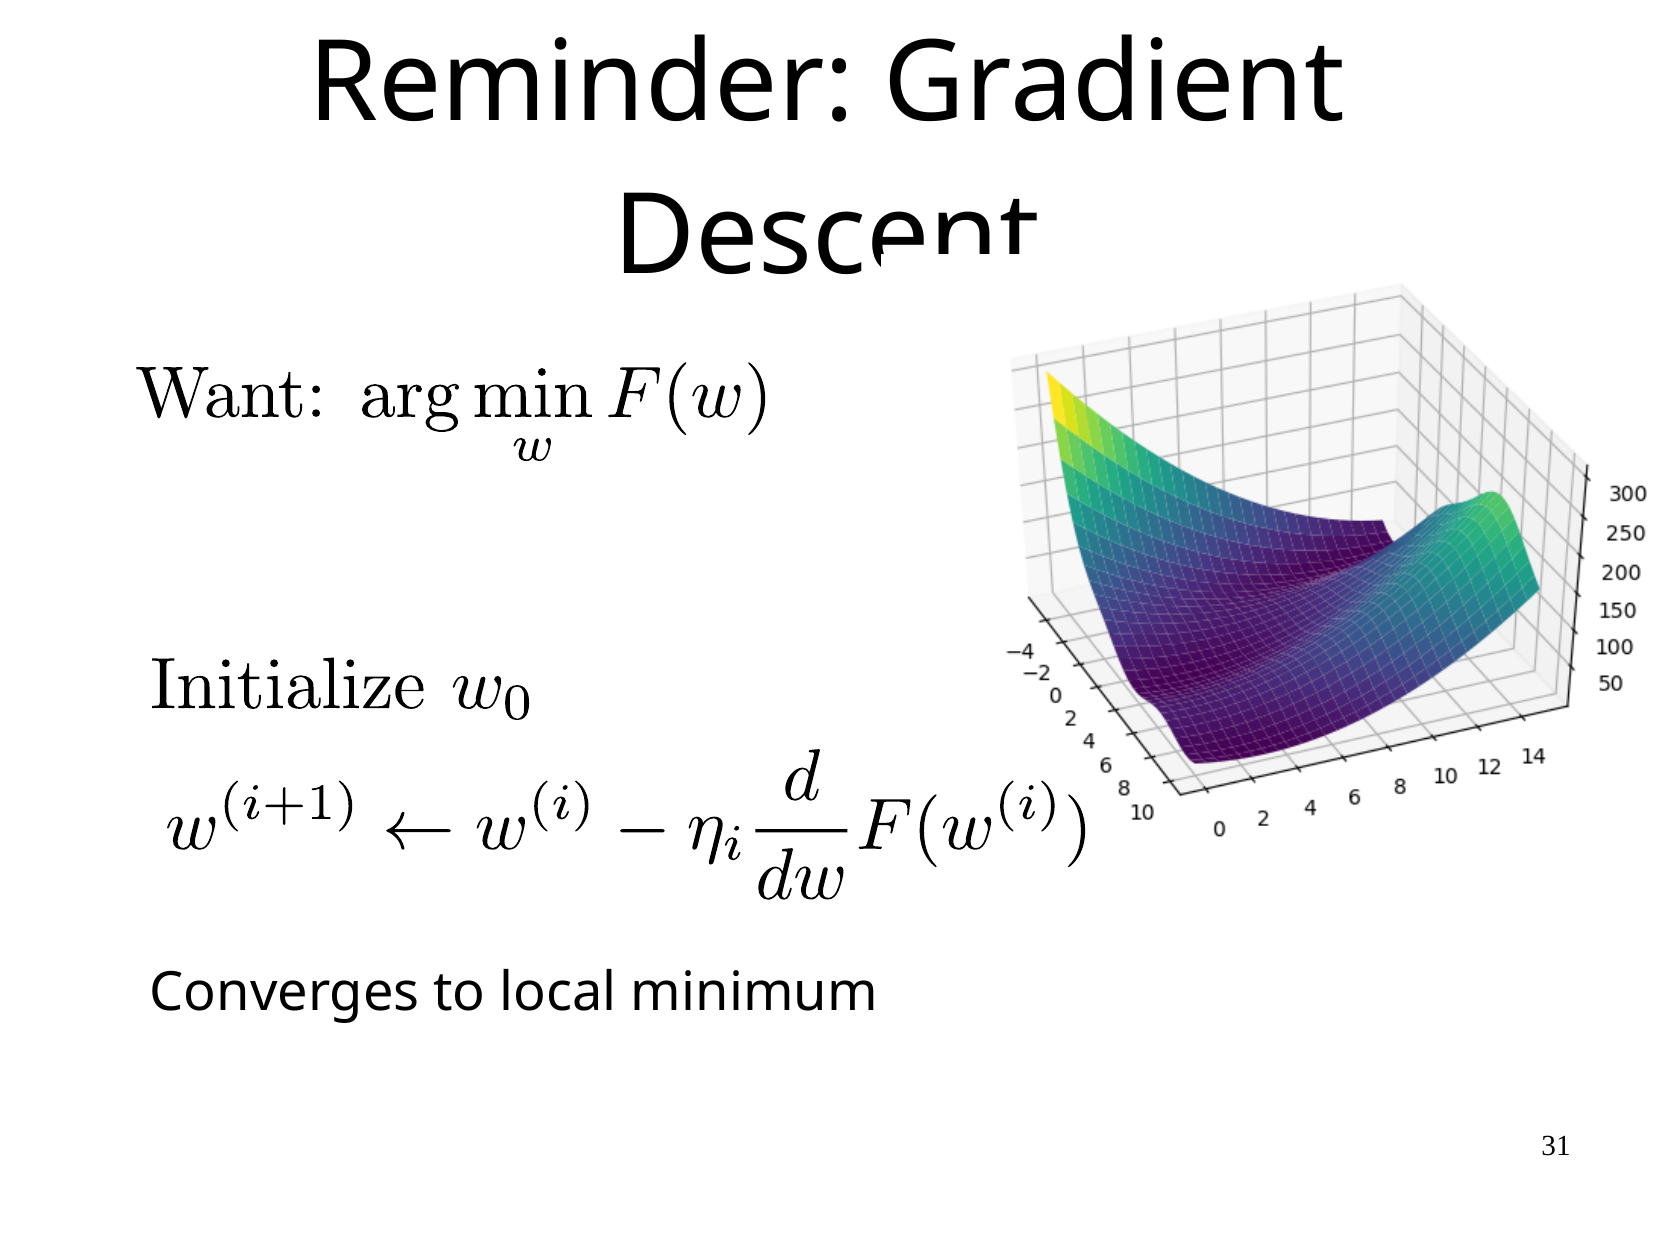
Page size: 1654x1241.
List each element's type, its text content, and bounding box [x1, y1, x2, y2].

title Reminder: Gradient Descent [82, 49, 1571, 257]
text_box [150, 657, 532, 721]
text_box [135, 362, 773, 462]
text_box [165, 749, 1093, 900]
text_box Converges to local minimum [135, 945, 961, 1015]
picture [881, 254, 1654, 871]
